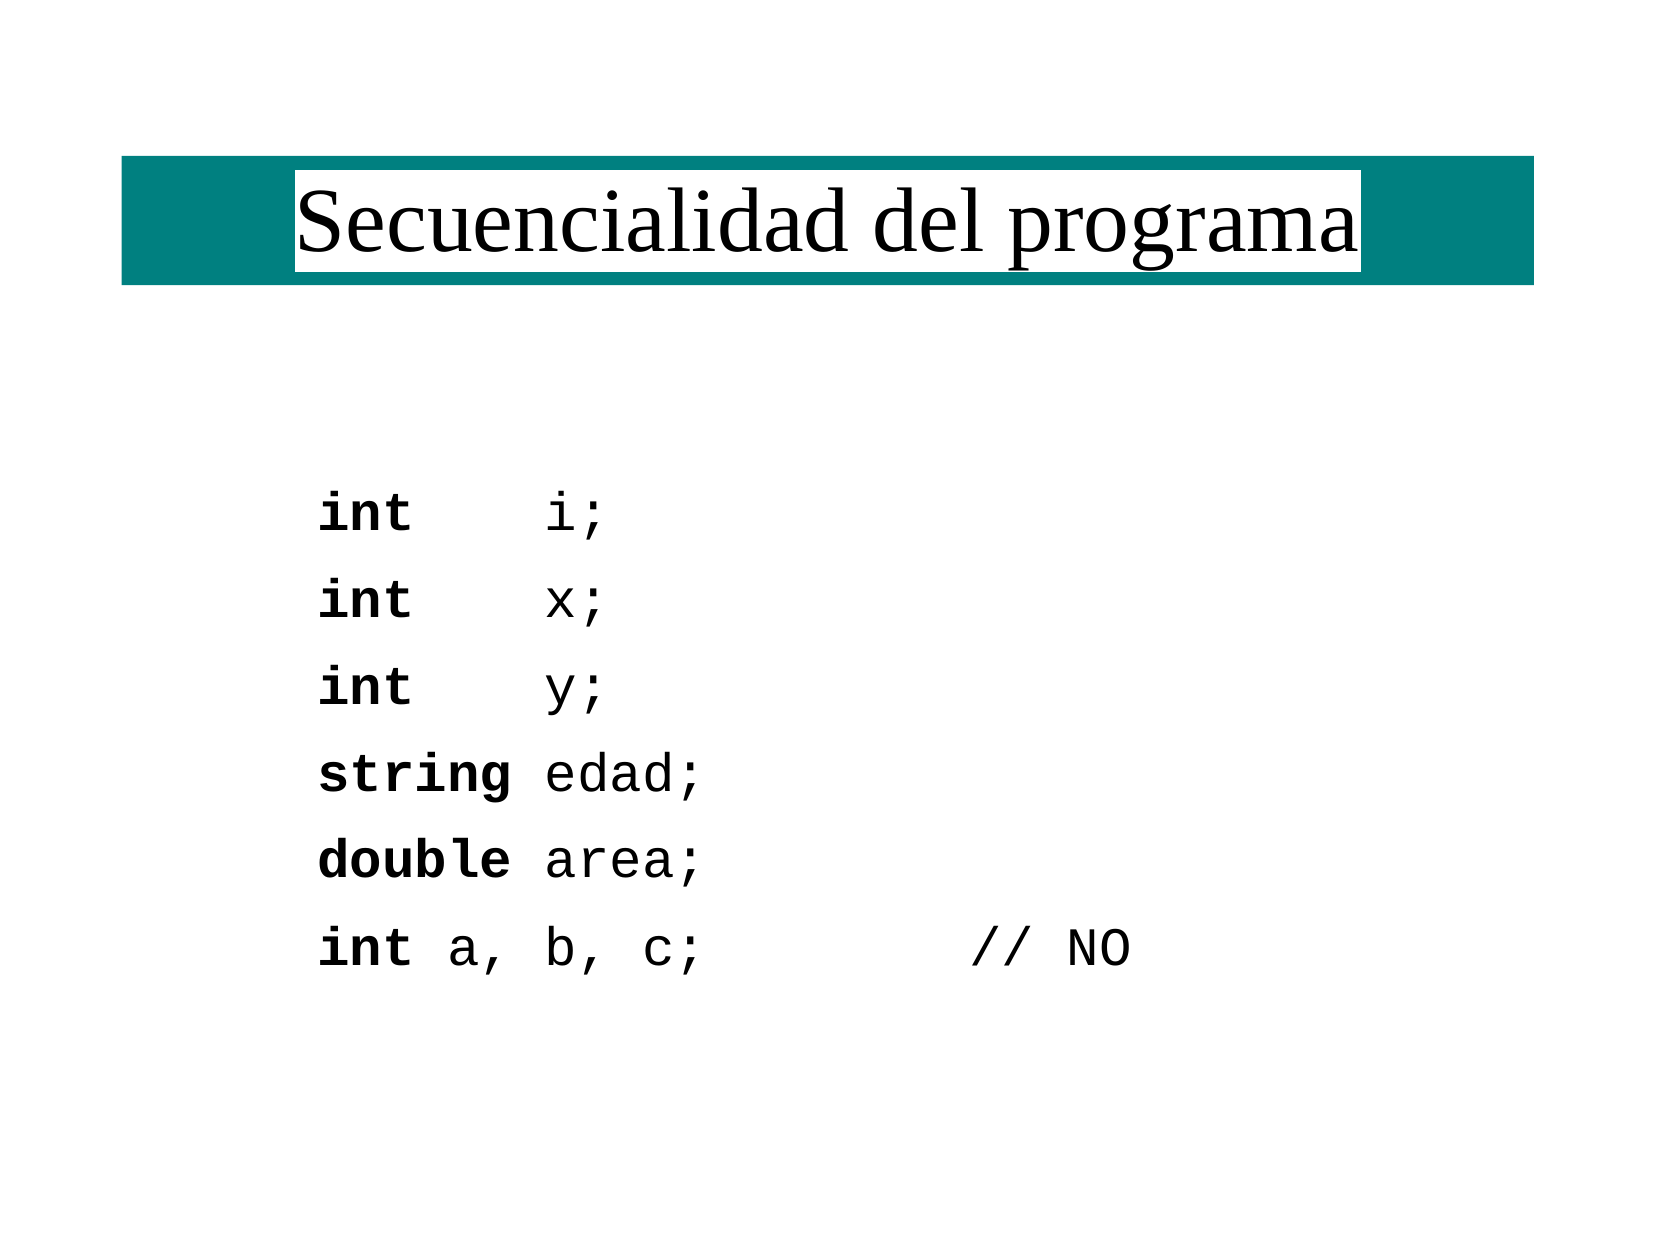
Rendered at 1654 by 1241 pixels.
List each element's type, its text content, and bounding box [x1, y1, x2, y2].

text_box int i; int x; int y; string edad; double area; int a, b, c; // NO [300, 389, 1441, 1064]
title Secuencialidad del programa [121, 155, 1534, 286]
